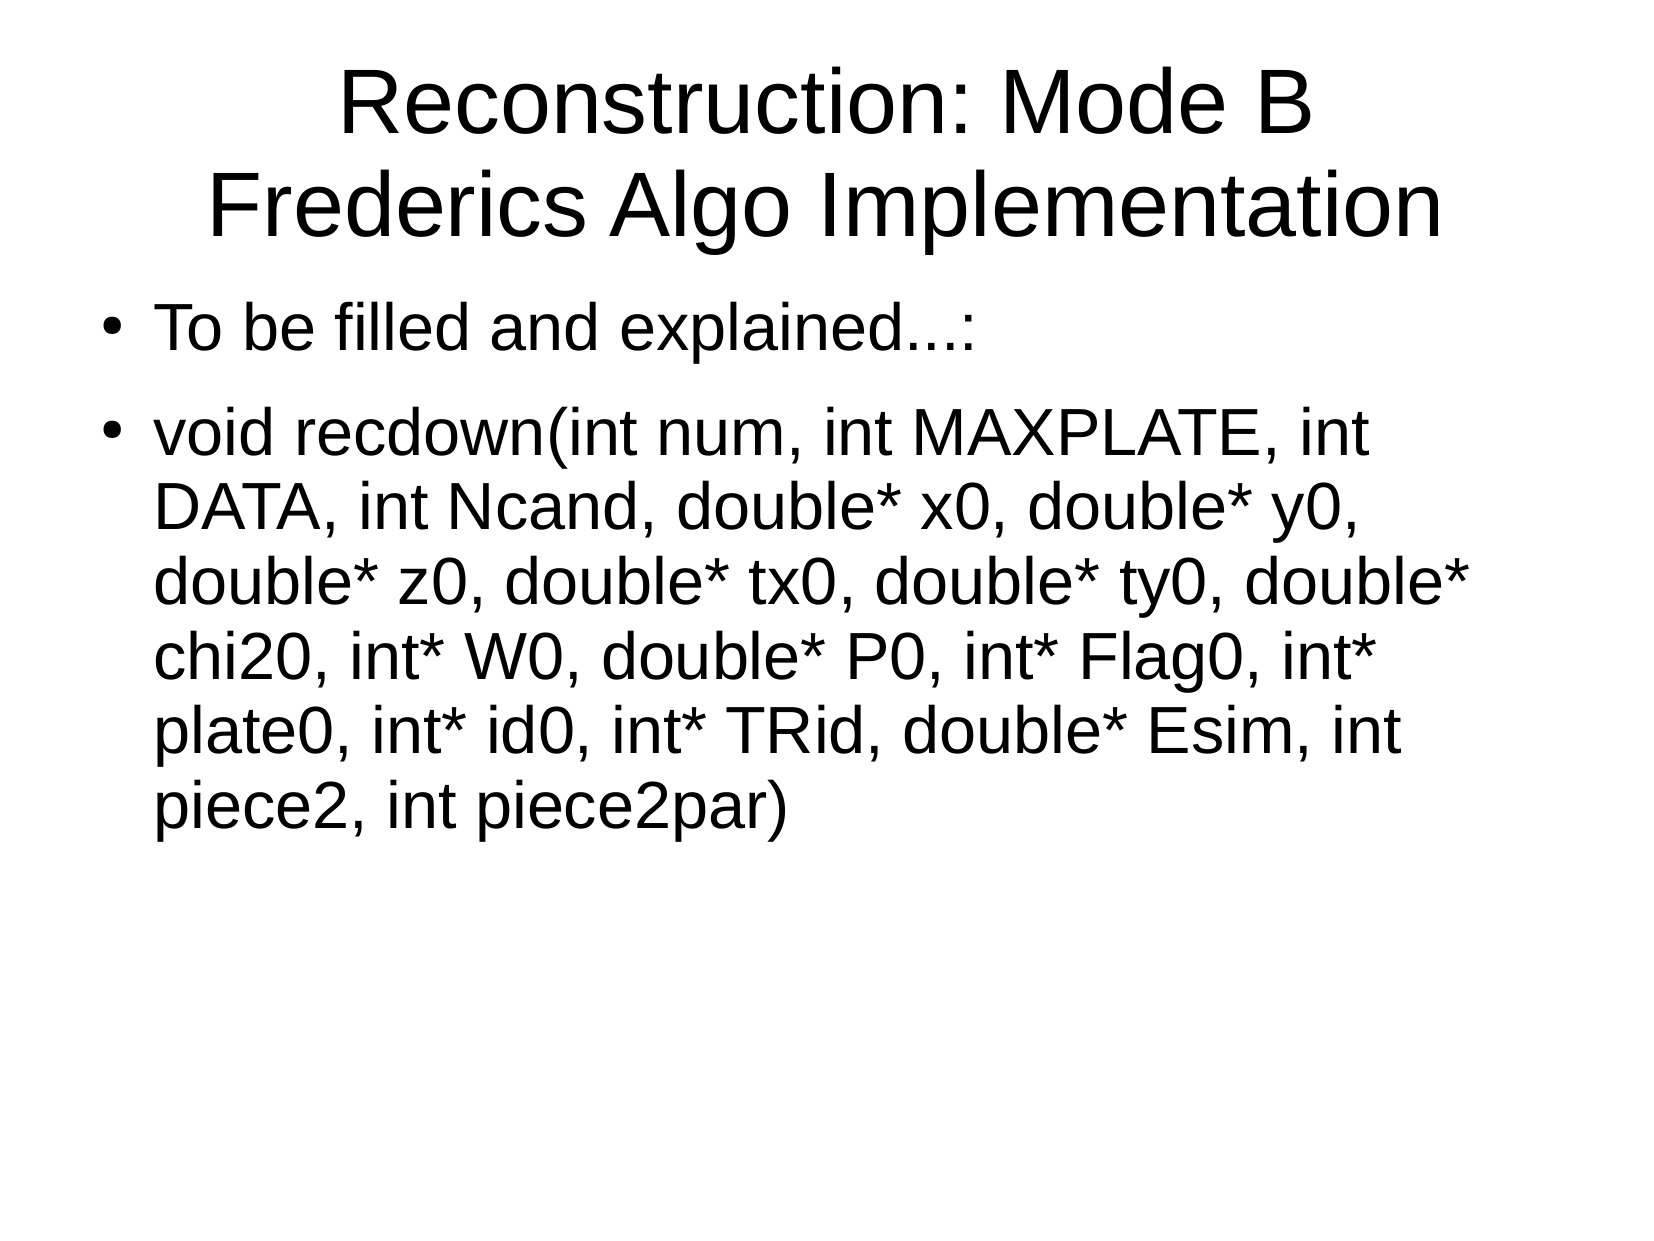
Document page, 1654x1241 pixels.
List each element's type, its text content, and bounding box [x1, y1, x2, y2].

title Reconstruction: Mode B Frederics Algo Implementation [82, 50, 1571, 256]
list To be filled and explained...: void recdown(int num, int MAXPLATE, int DATA, int Ncand, double* x0, double* y0, double* z0, double* tx0, double* ty0, double* chi20, int* W0, double* P0, int* Flag0, int* plate0, int* id0, int* TRid, double* Esim, int piece2, int piece2par) [82, 290, 1571, 1109]
